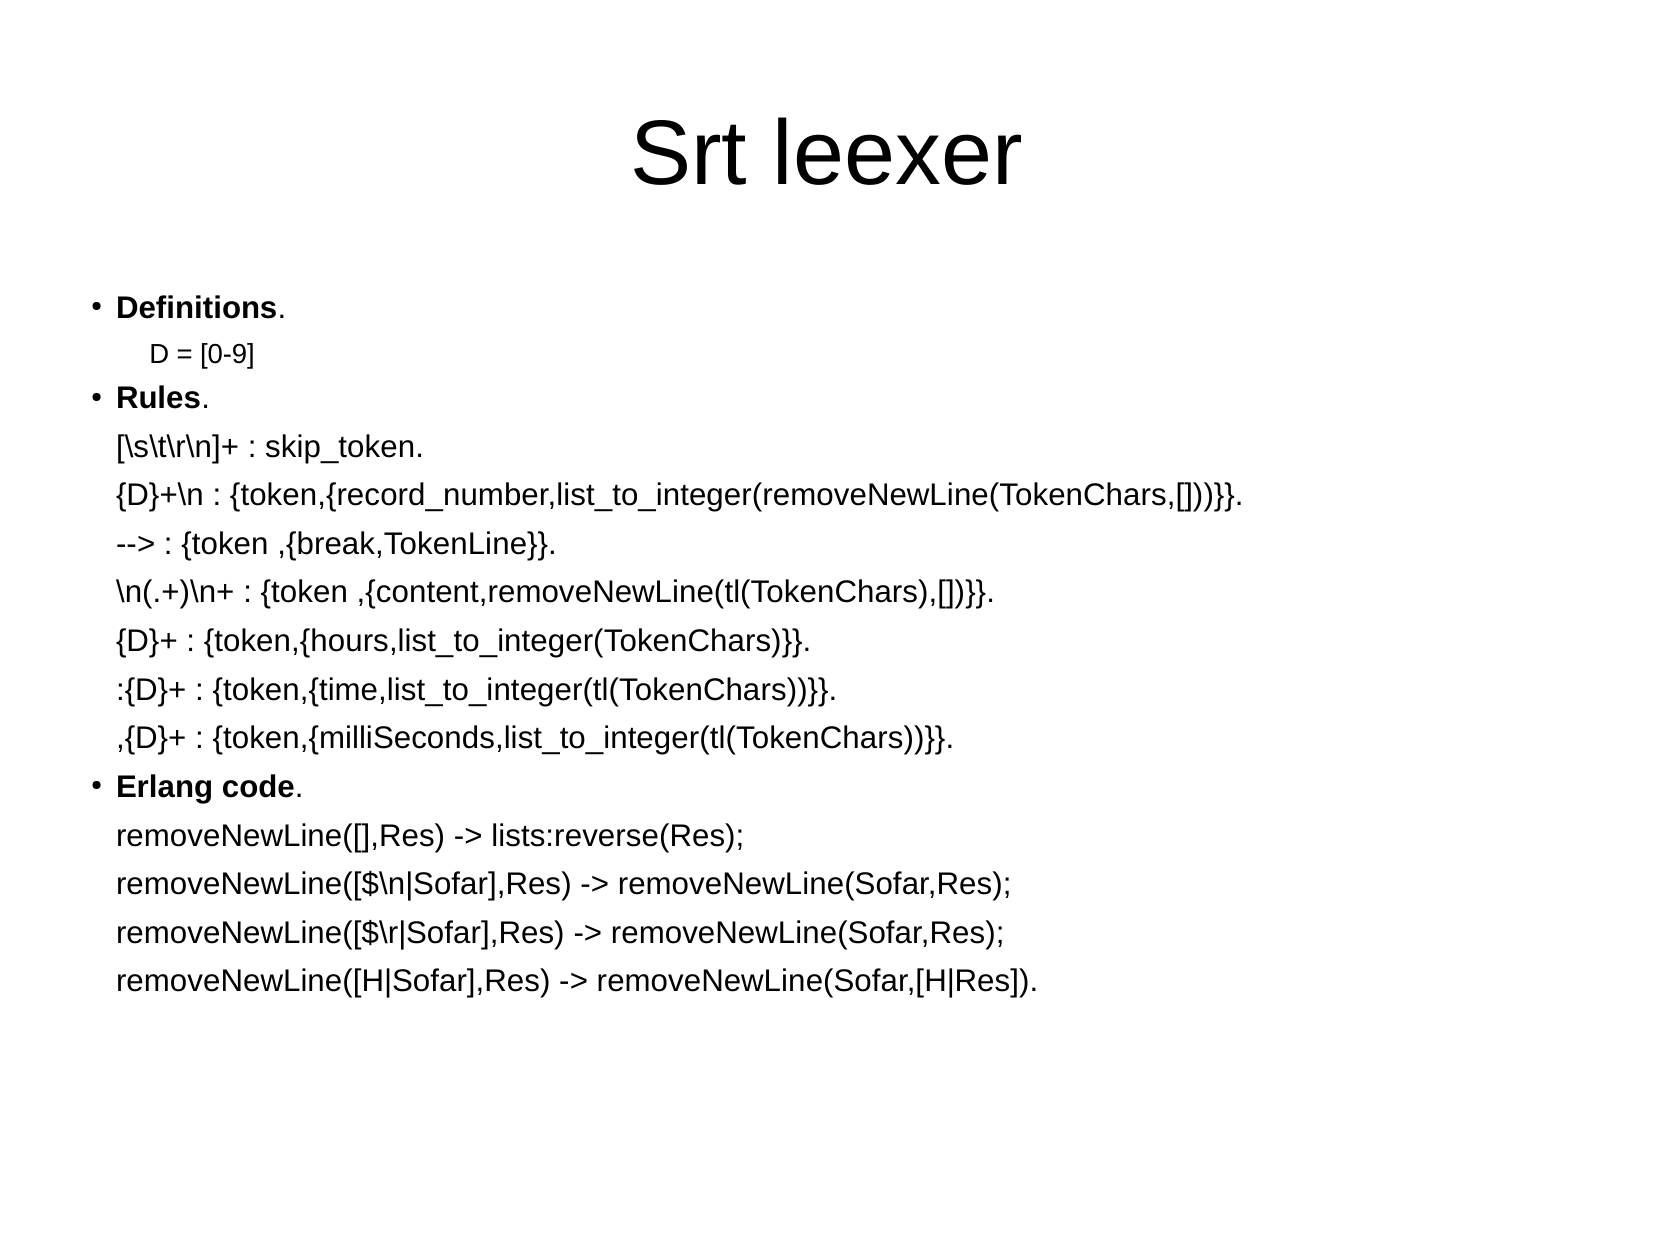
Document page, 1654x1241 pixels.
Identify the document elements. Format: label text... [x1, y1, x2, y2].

list Definitions. D = [0-9] Rules. [\s\t\r\n]+ : skip_token. {D}+\n : {token,{record_number,list_to_integer(removeNewLine(TokenChars,[]))}}. --> : {token ,{break,TokenLine}}. \n(.+)\n+ : {token ,{content,removeNewLine(tl(TokenChars),[])}}. {D}+ : {token,{hours,list_to_integer(TokenChars)}}. :{D}+ : {token,{time,list_to_integer(tl(TokenChars))}}. ,{D}+ : {token,{milliSeconds,list_to_integer(tl(TokenChars))}}. Erlang code. removeNewLine([],Res) -> lists:reverse(Res); removeNewLine([$\n|Sofar],Res) -> removeNewLine(Sofar,Res); removeNewLine([$\r|Sofar],Res) -> removeNewLine(Sofar,Res); removeNewLine([H|Sofar],Res) -> removeNewLine(Sofar,[H|Res]). [82, 290, 1571, 1010]
title Srt leexer [82, 49, 1571, 257]
